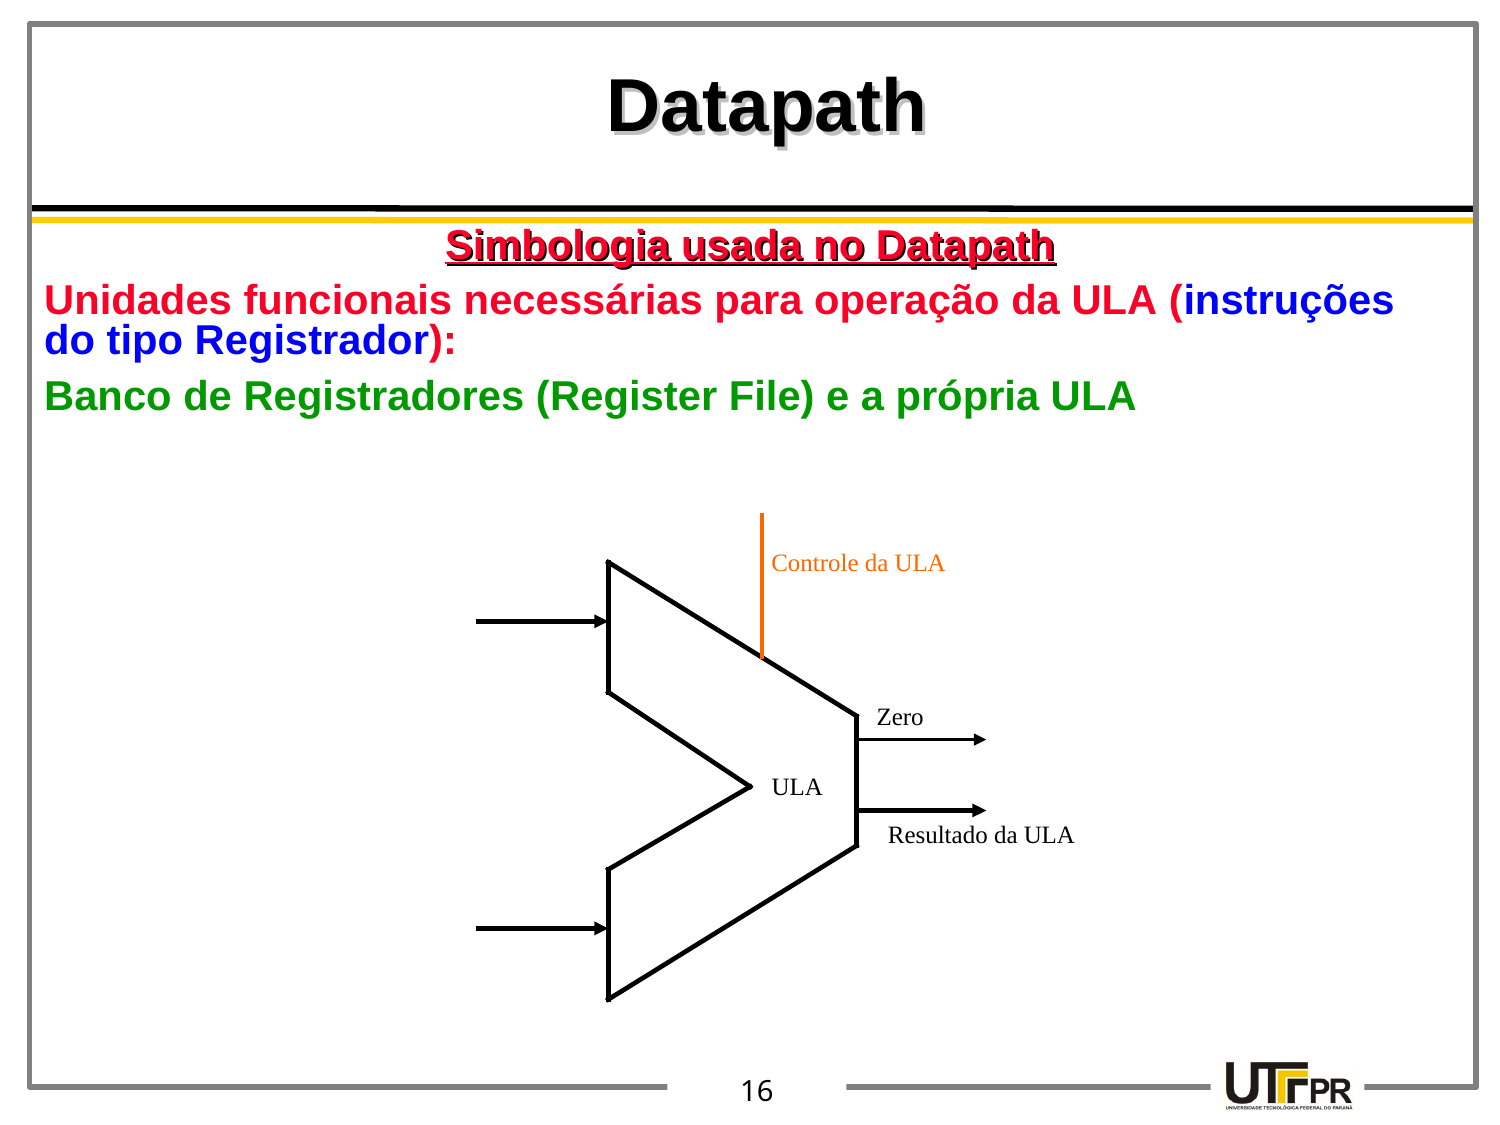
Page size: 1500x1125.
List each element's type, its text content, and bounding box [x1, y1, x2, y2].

list Simbologia usada no Datapath Unidades funcionais necessárias para operação da ULA (instruções do tipo Registrador): Banco de Registradores (Register File) e a própria ULA [29, 219, 1471, 597]
picture [1225, 1062, 1353, 1110]
text_box ULA [726, 763, 869, 809]
text_box Resultado da ULA [845, 810, 1091, 856]
title Datapath [29, 59, 1477, 207]
text_box Zero [853, 692, 939, 738]
text_box Controle da ULA [750, 538, 1011, 585]
